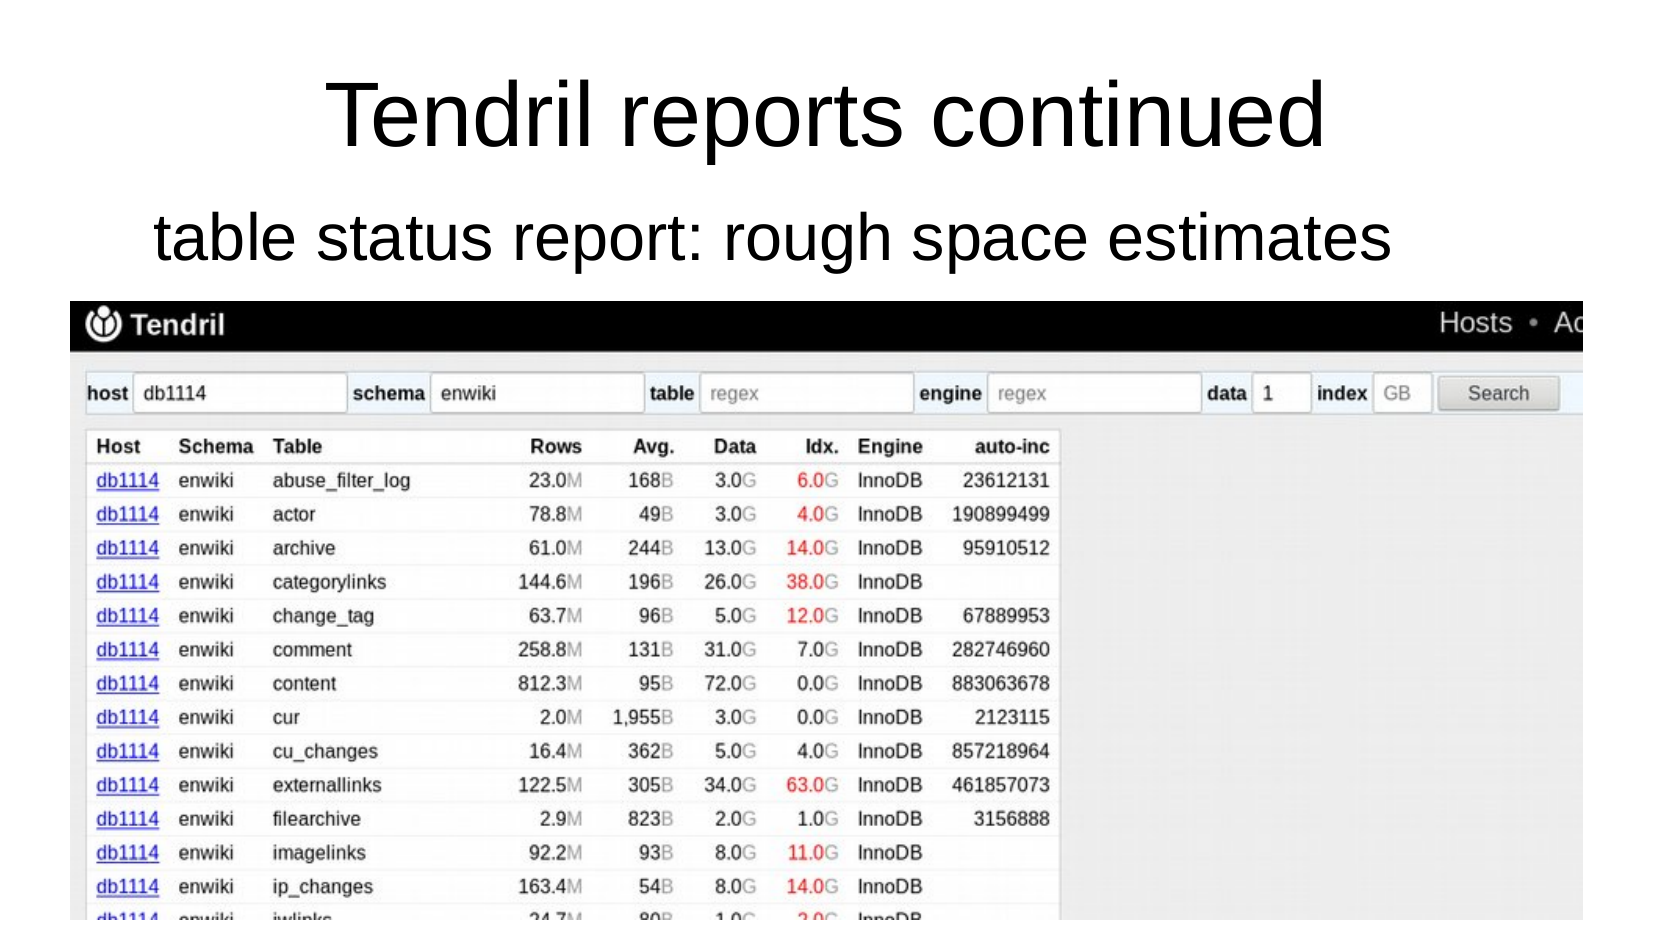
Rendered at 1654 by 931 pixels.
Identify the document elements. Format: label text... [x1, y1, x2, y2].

list table status report: rough space estimates [82, 199, 1571, 284]
title Tendril reports continued [82, 37, 1571, 193]
picture [70, 301, 1583, 920]
